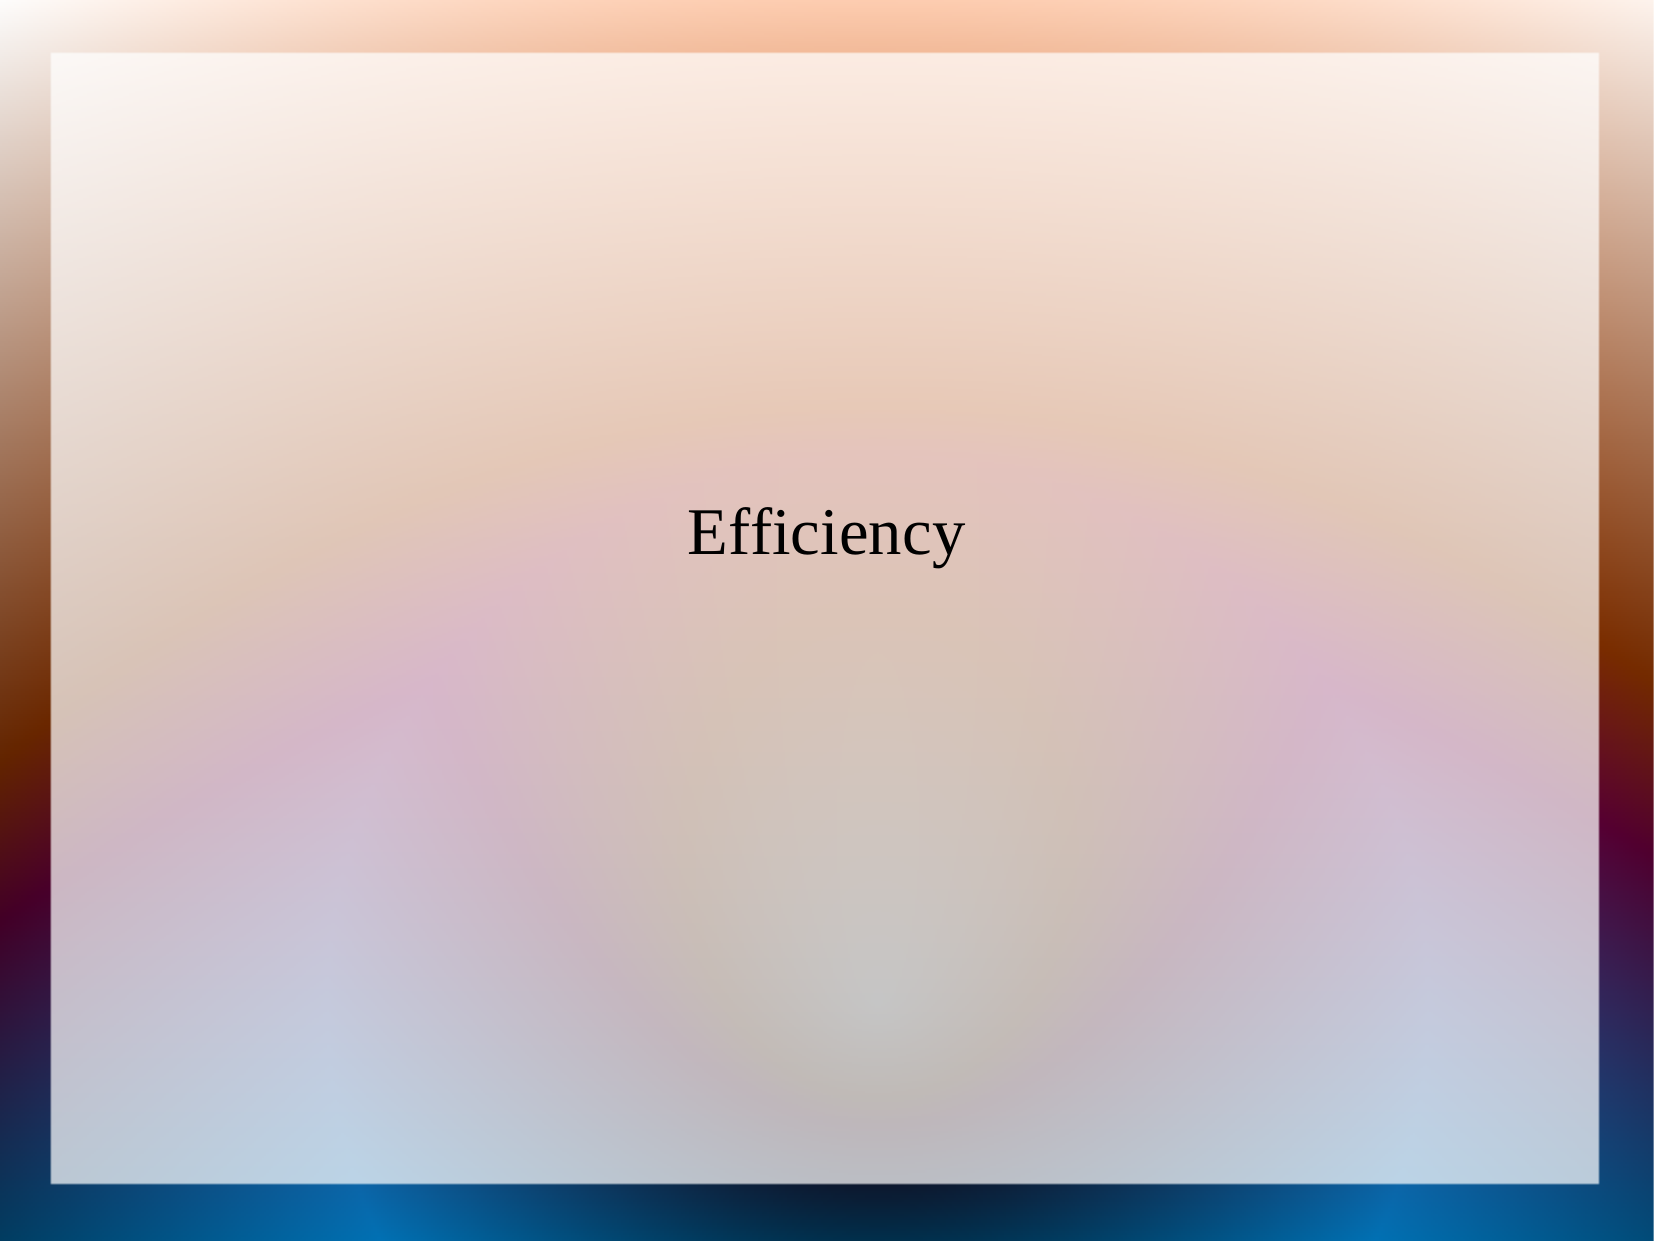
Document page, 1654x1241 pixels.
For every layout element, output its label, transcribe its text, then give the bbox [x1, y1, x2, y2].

subtitle Efficiency [82, 55, 1571, 1010]
picture [0, 0, 1654, 1241]
